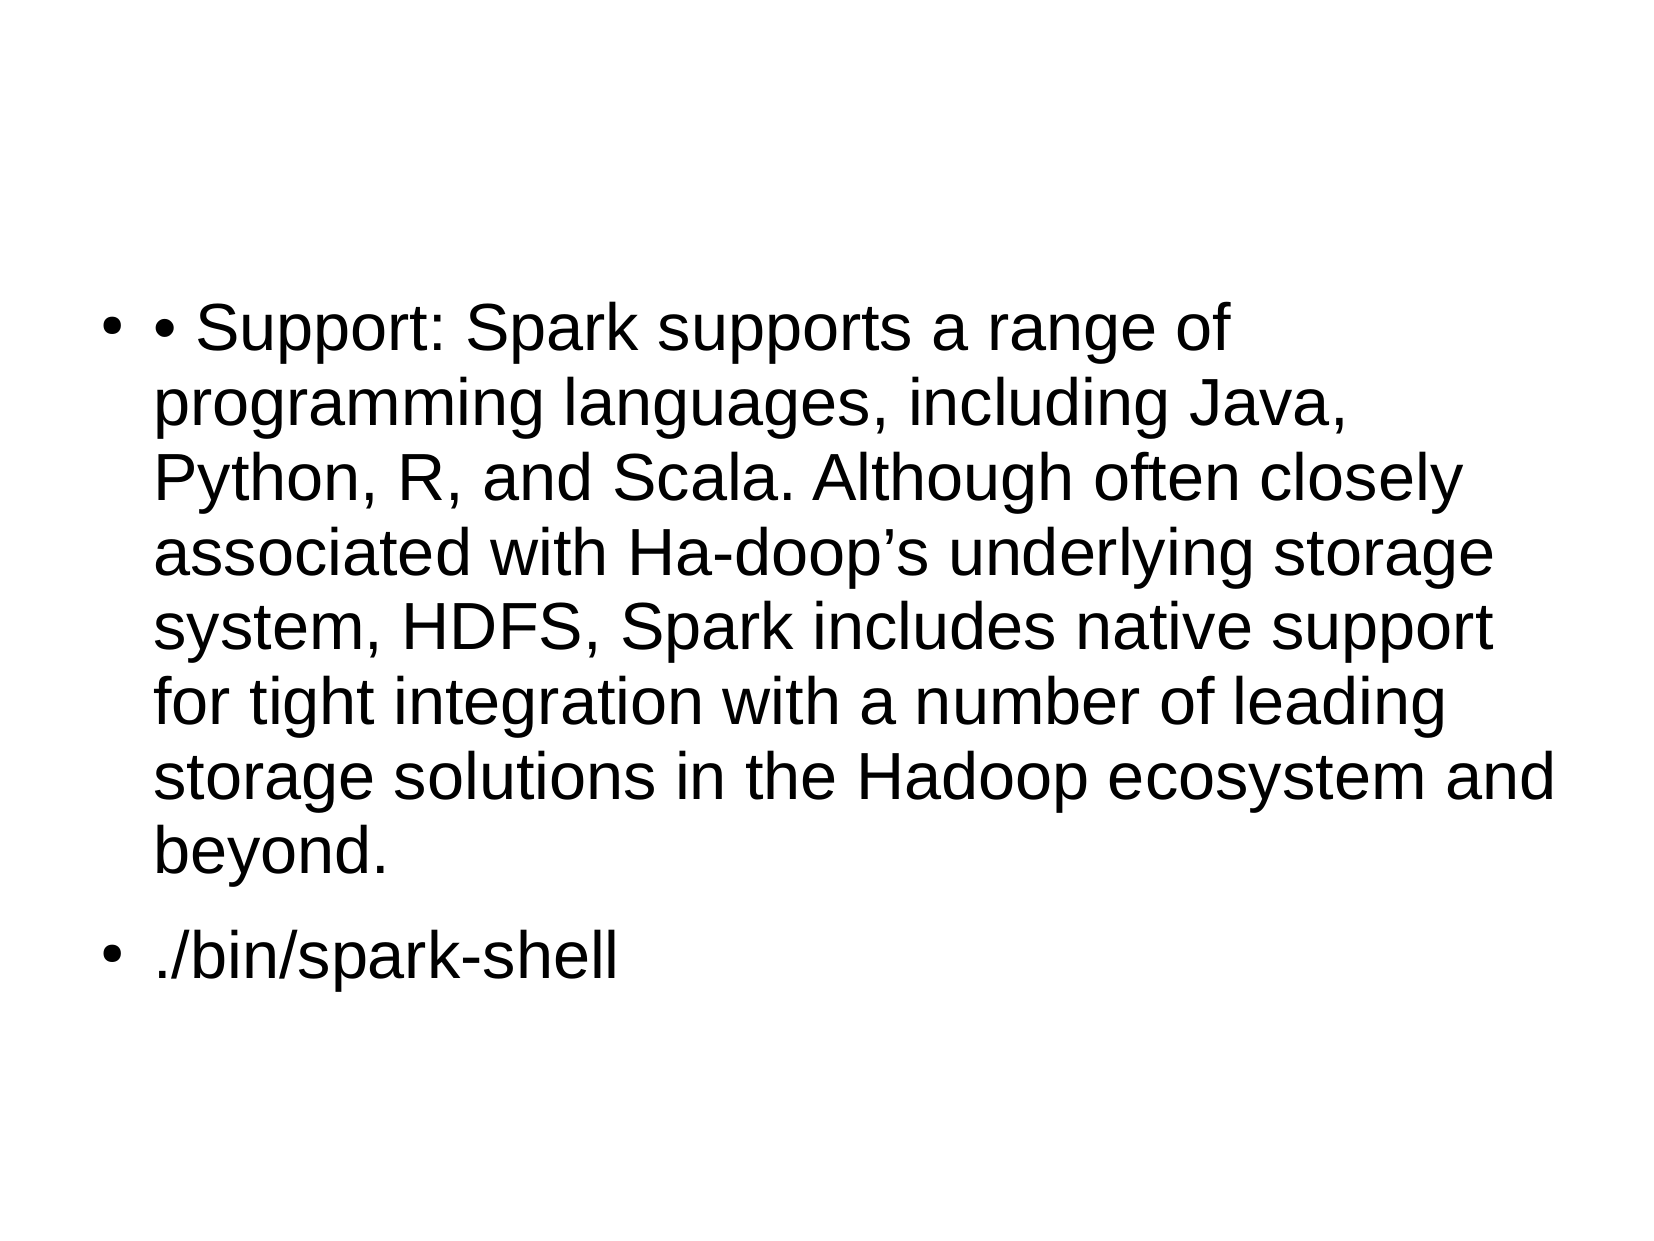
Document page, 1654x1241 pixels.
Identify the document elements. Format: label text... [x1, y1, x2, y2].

list • Support: Spark supports a range of programming languages, including Java, Python, R, and Scala. Although often closely associated with Ha-doop’s underlying storage system, HDFS, Spark includes native support for tight integration with a number of leading storage solutions in the Hadoop ecosystem and beyond. ./bin/spark-shell [82, 290, 1571, 1010]
